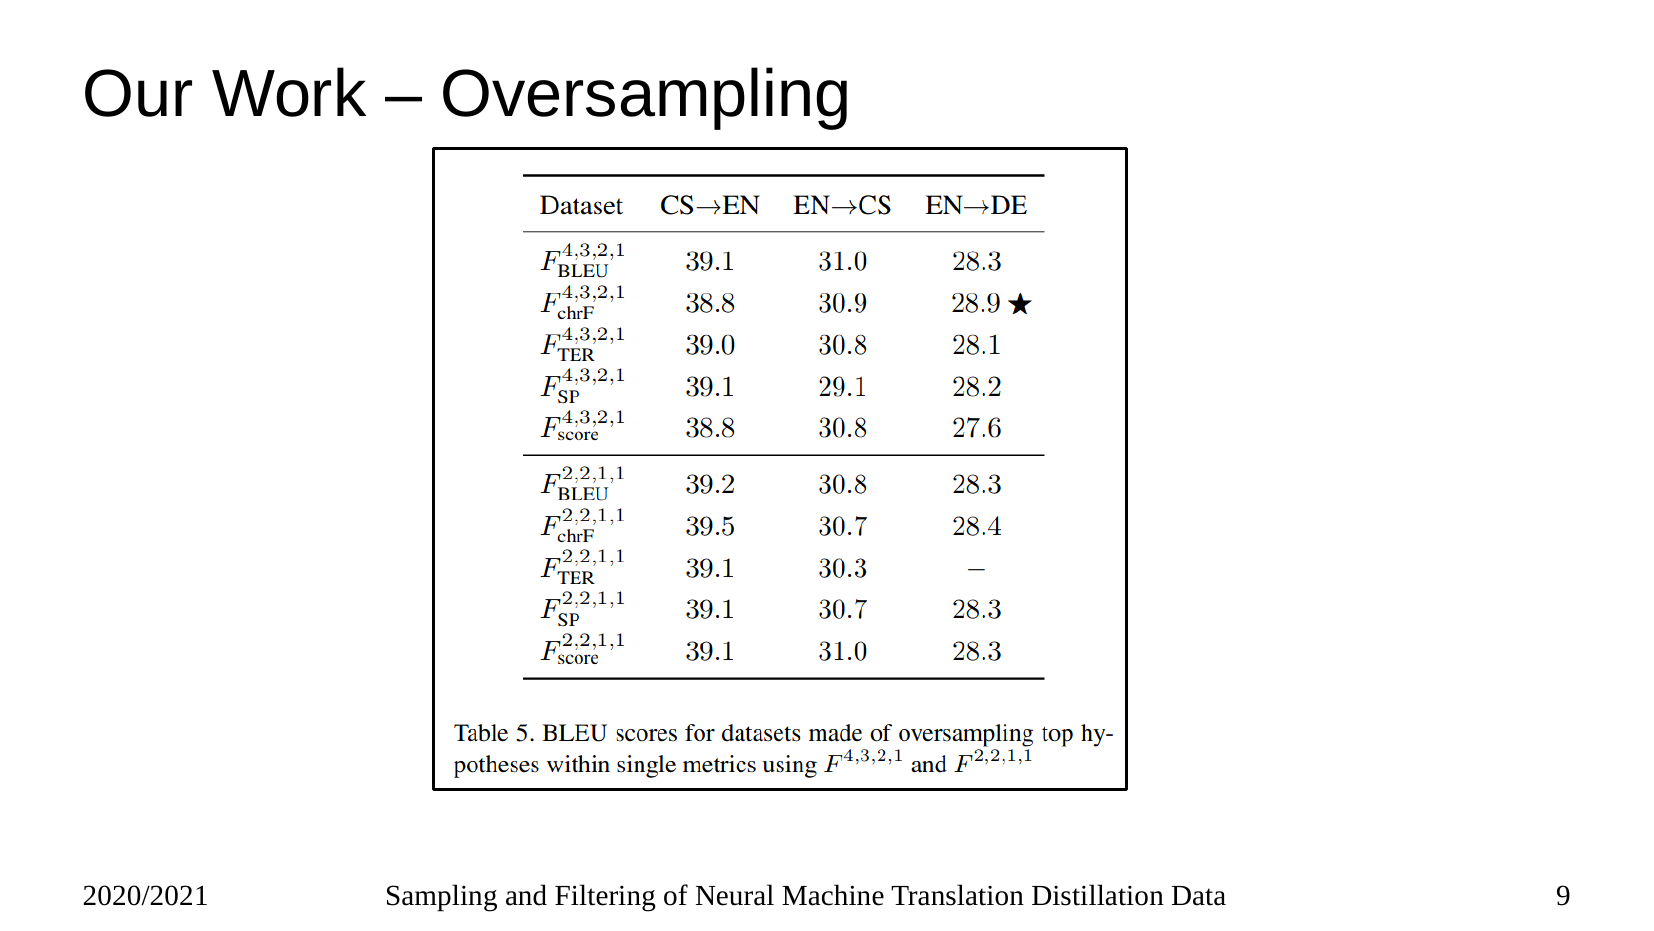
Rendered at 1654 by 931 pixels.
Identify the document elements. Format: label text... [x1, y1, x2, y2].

title Our Work – Oversampling [82, 37, 1571, 151]
picture [435, 150, 1126, 788]
